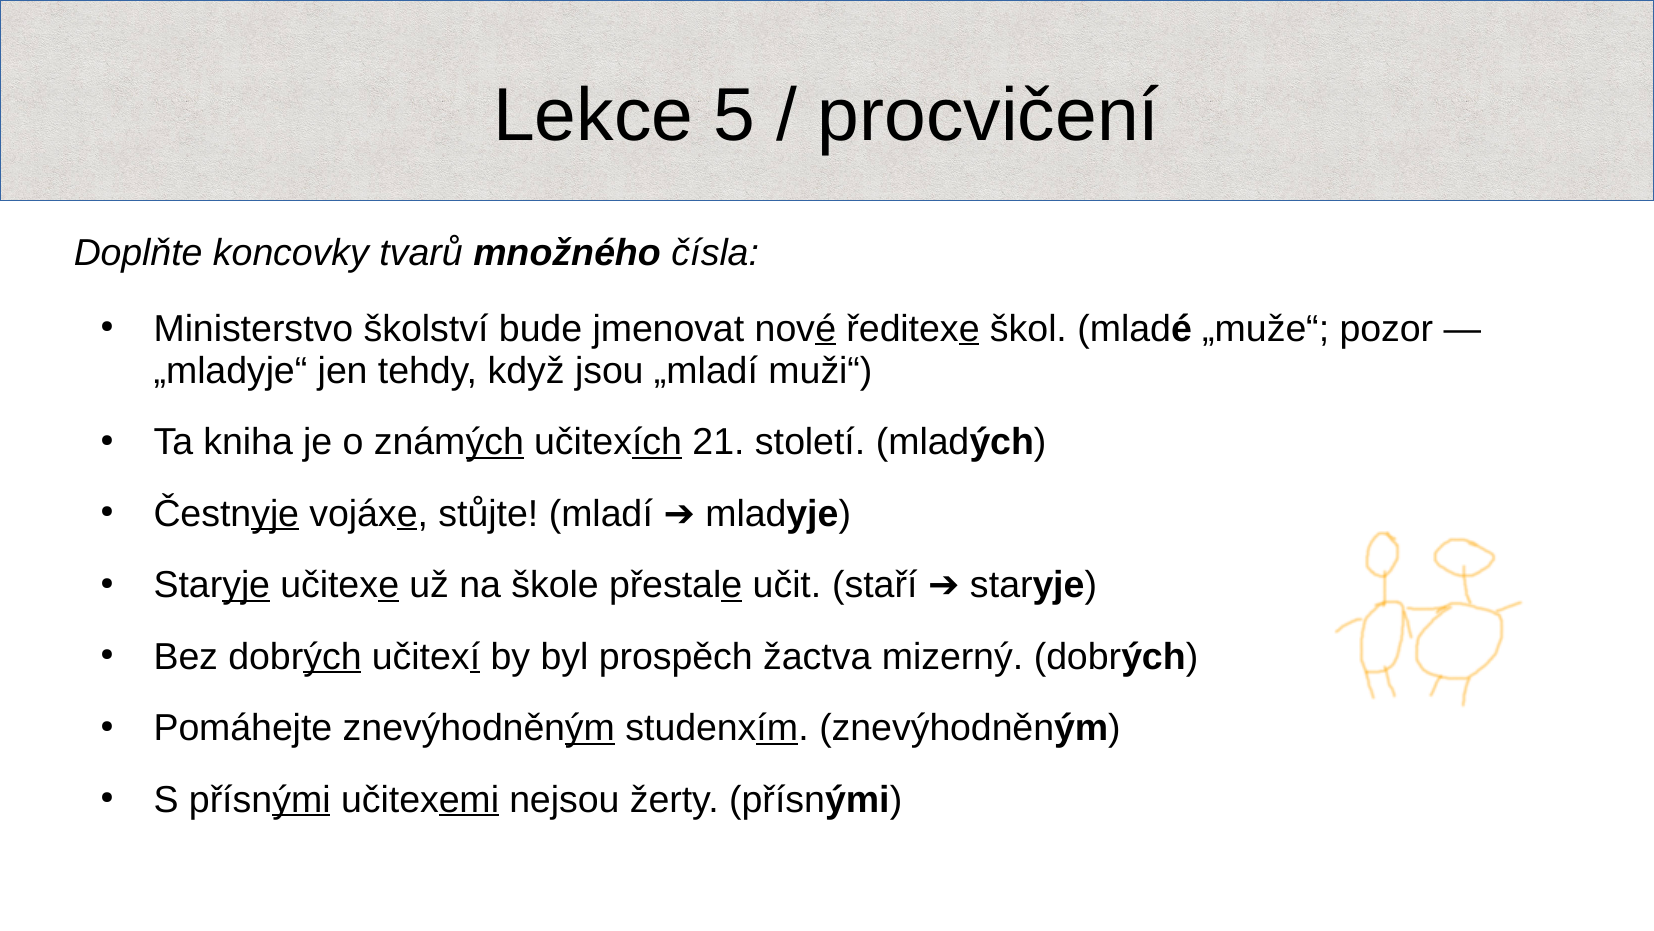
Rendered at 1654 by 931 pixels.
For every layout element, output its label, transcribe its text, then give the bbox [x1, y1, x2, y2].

title Lekce 5 / procvičení [82, 37, 1571, 193]
picture [1334, 530, 1524, 709]
text_box Doplňte koncovky tvarů množného čísla: [59, 224, 1630, 282]
list Ministerstvo školství bude jmenovat nové ředitexe škol. (mladé „muže“; pozor — „mladyje“ jen tehdy, když jsou „mladí muži“) Ta kniha je o známých učitexích 21. století. (mladých) Čestnyje vojáxe, stůjte! (mladí ➔ mladyje) Staryje učitexe už na škole přestale učit. (staří ➔ staryje) Bez dobrých učitexí by byl prospěch žactva mizerný. (dobrých) Pomáhejte znevýhodněným studenxím. (znevýhodněným) S přísnými učitexemi nejsou žerty. (přísnými) [82, 307, 1571, 886]
picture [1, 1, 1653, 200]
